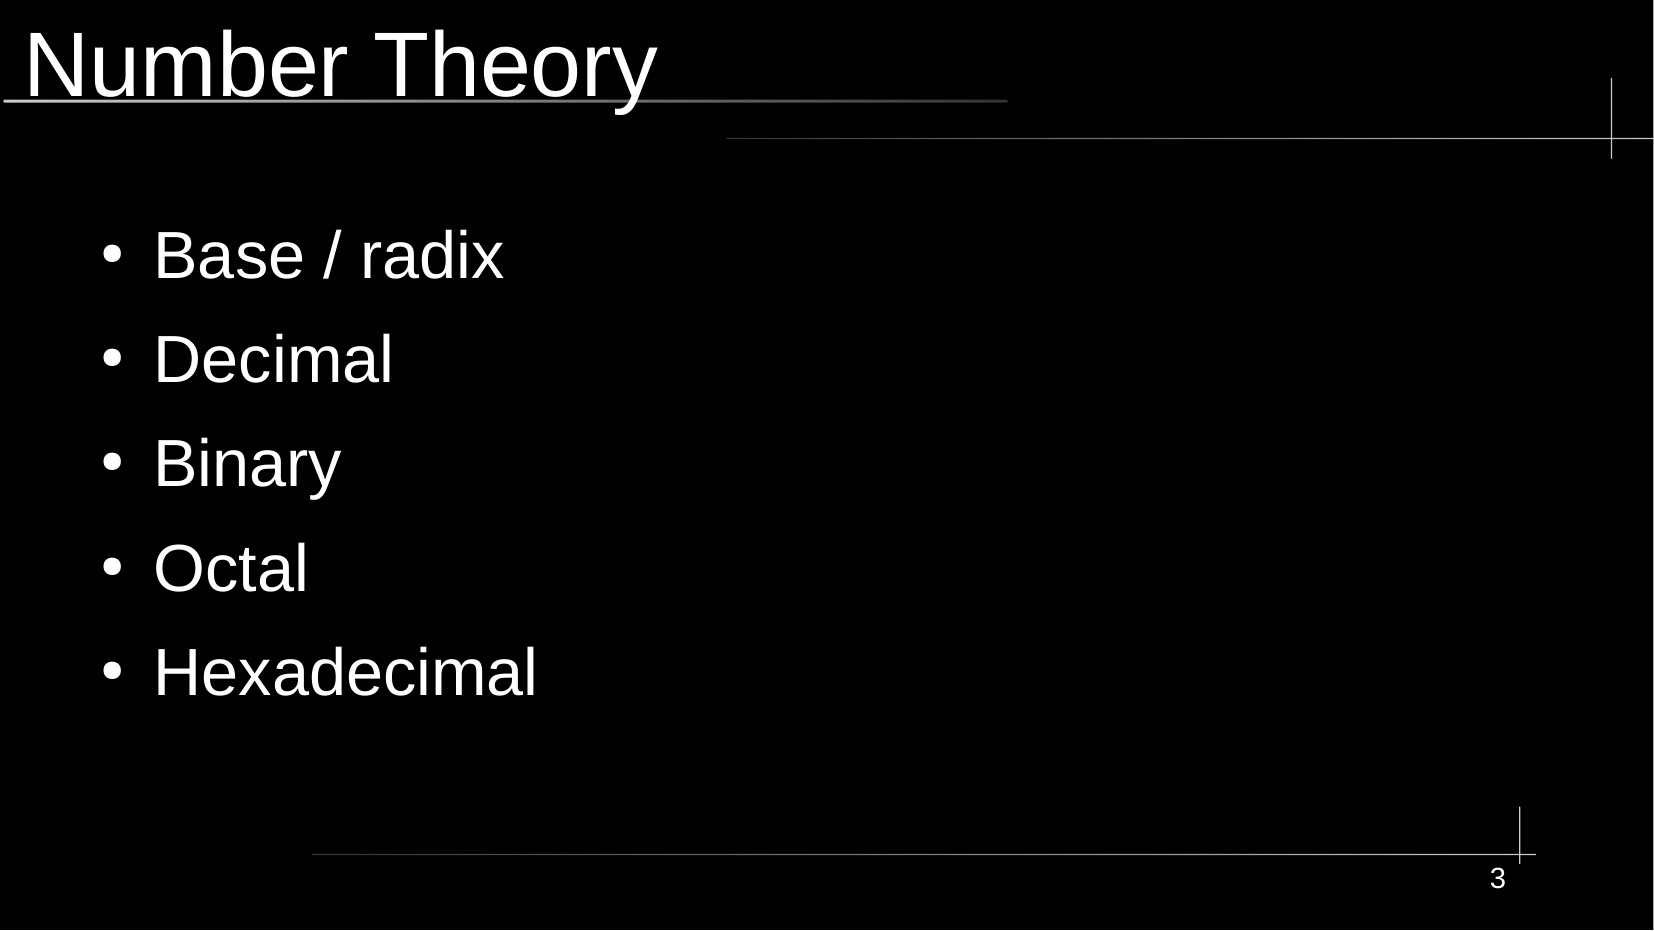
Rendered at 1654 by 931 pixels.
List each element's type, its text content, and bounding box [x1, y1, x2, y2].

title Number Theory [23, 11, 1589, 119]
list Base / radix Decimal Binary Octal Hexadecimal [82, 217, 1571, 758]
